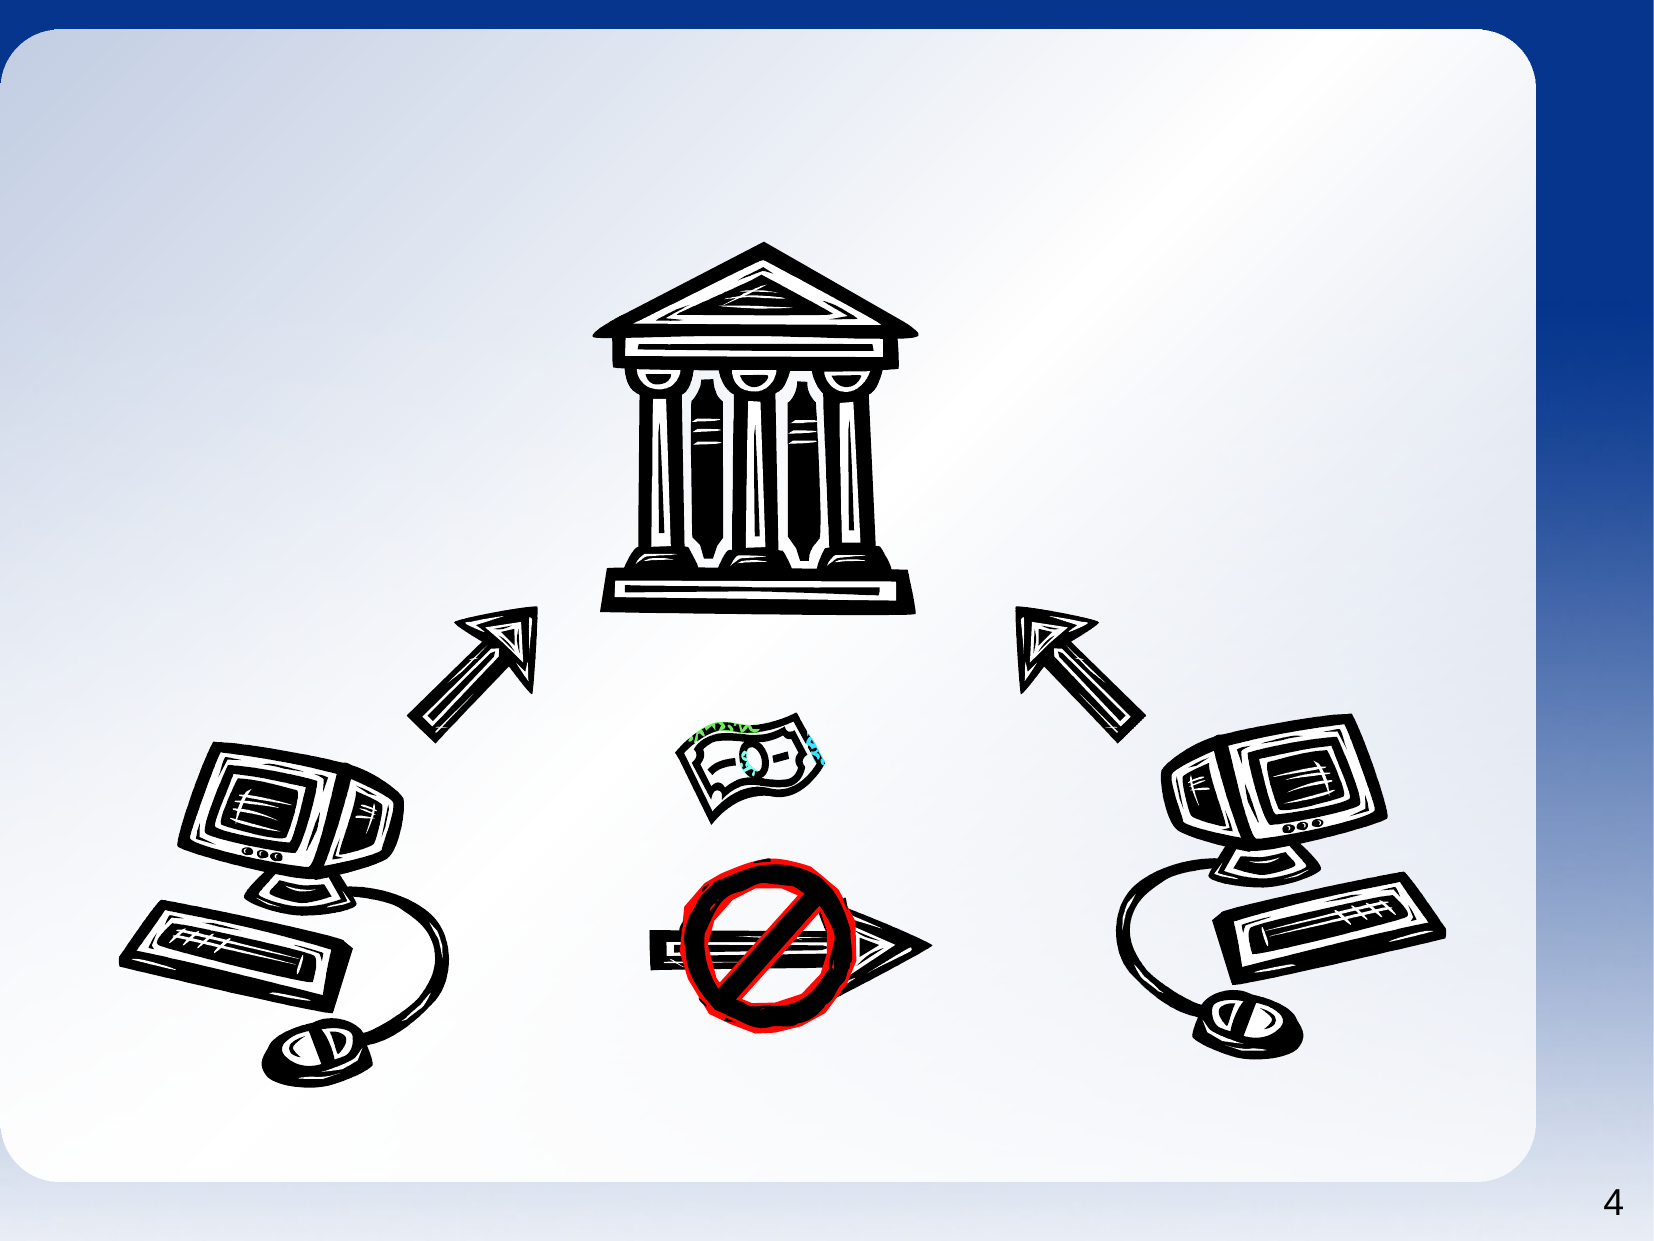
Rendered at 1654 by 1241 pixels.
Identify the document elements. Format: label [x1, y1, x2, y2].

picture [590, 241, 924, 621]
title [29, 49, 1506, 178]
picture [649, 856, 933, 1034]
picture [0, 0, 1654, 1241]
picture [118, 572, 579, 1092]
picture [974, 572, 1447, 1063]
picture [675, 712, 826, 826]
